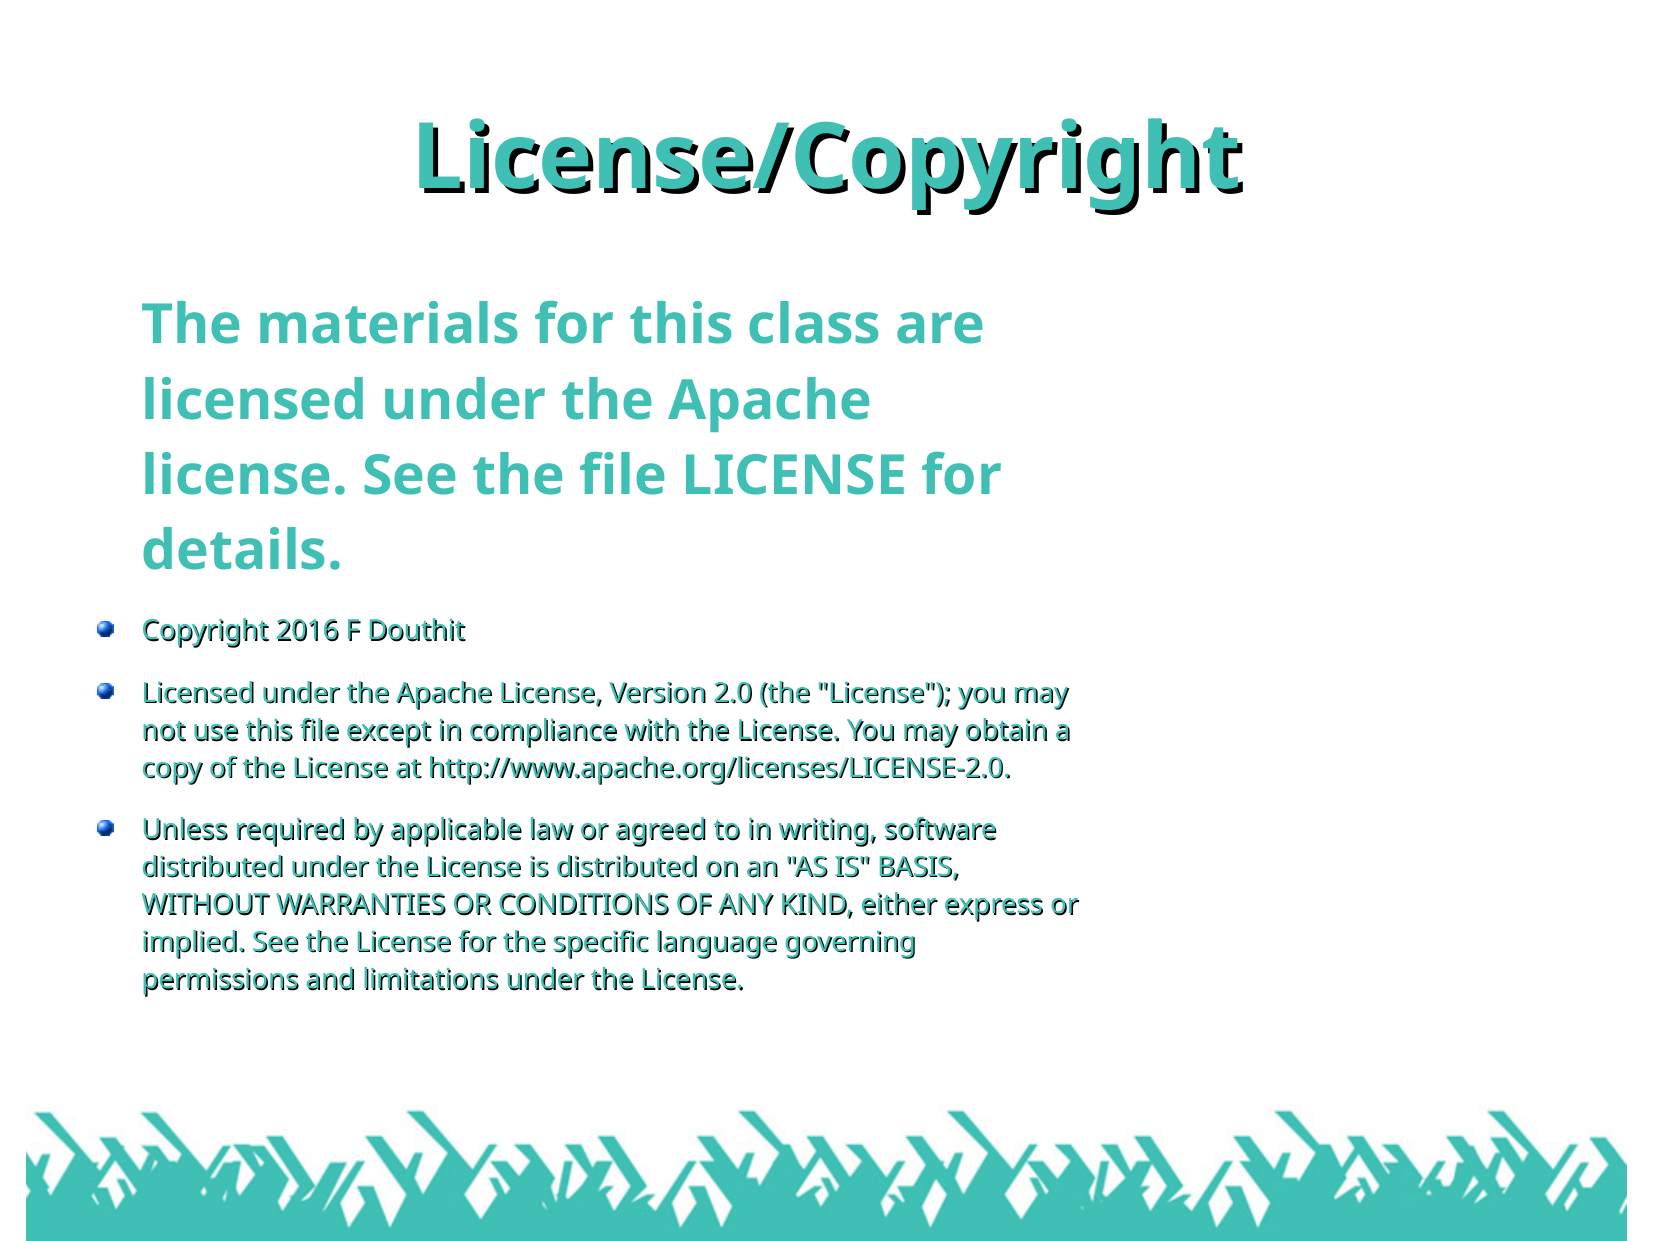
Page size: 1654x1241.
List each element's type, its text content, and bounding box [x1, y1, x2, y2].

picture [26, 1104, 1627, 1241]
list The materials for this class are licensed under the Apache license. See the file LICENSE for details. Copyright 2016 F Douthit Licensed under the Apache License, Version 2.0 (the "License"); you may not use this file except in compliance with the License. You may obtain a copy of the License at http://www.apache.org/licenses/LICENSE-2.0. Unless required by applicable law or agreed to in writing, software distributed under the License is distributed on an "AS IS" BASIS, WITHOUT WARRANTIES OR CONDITIONS OF ANY KIND, either express or implied. See the License for the specific language governing permissions and limitations under the License. [82, 285, 1081, 1010]
title License/Copyright [82, 49, 1571, 257]
